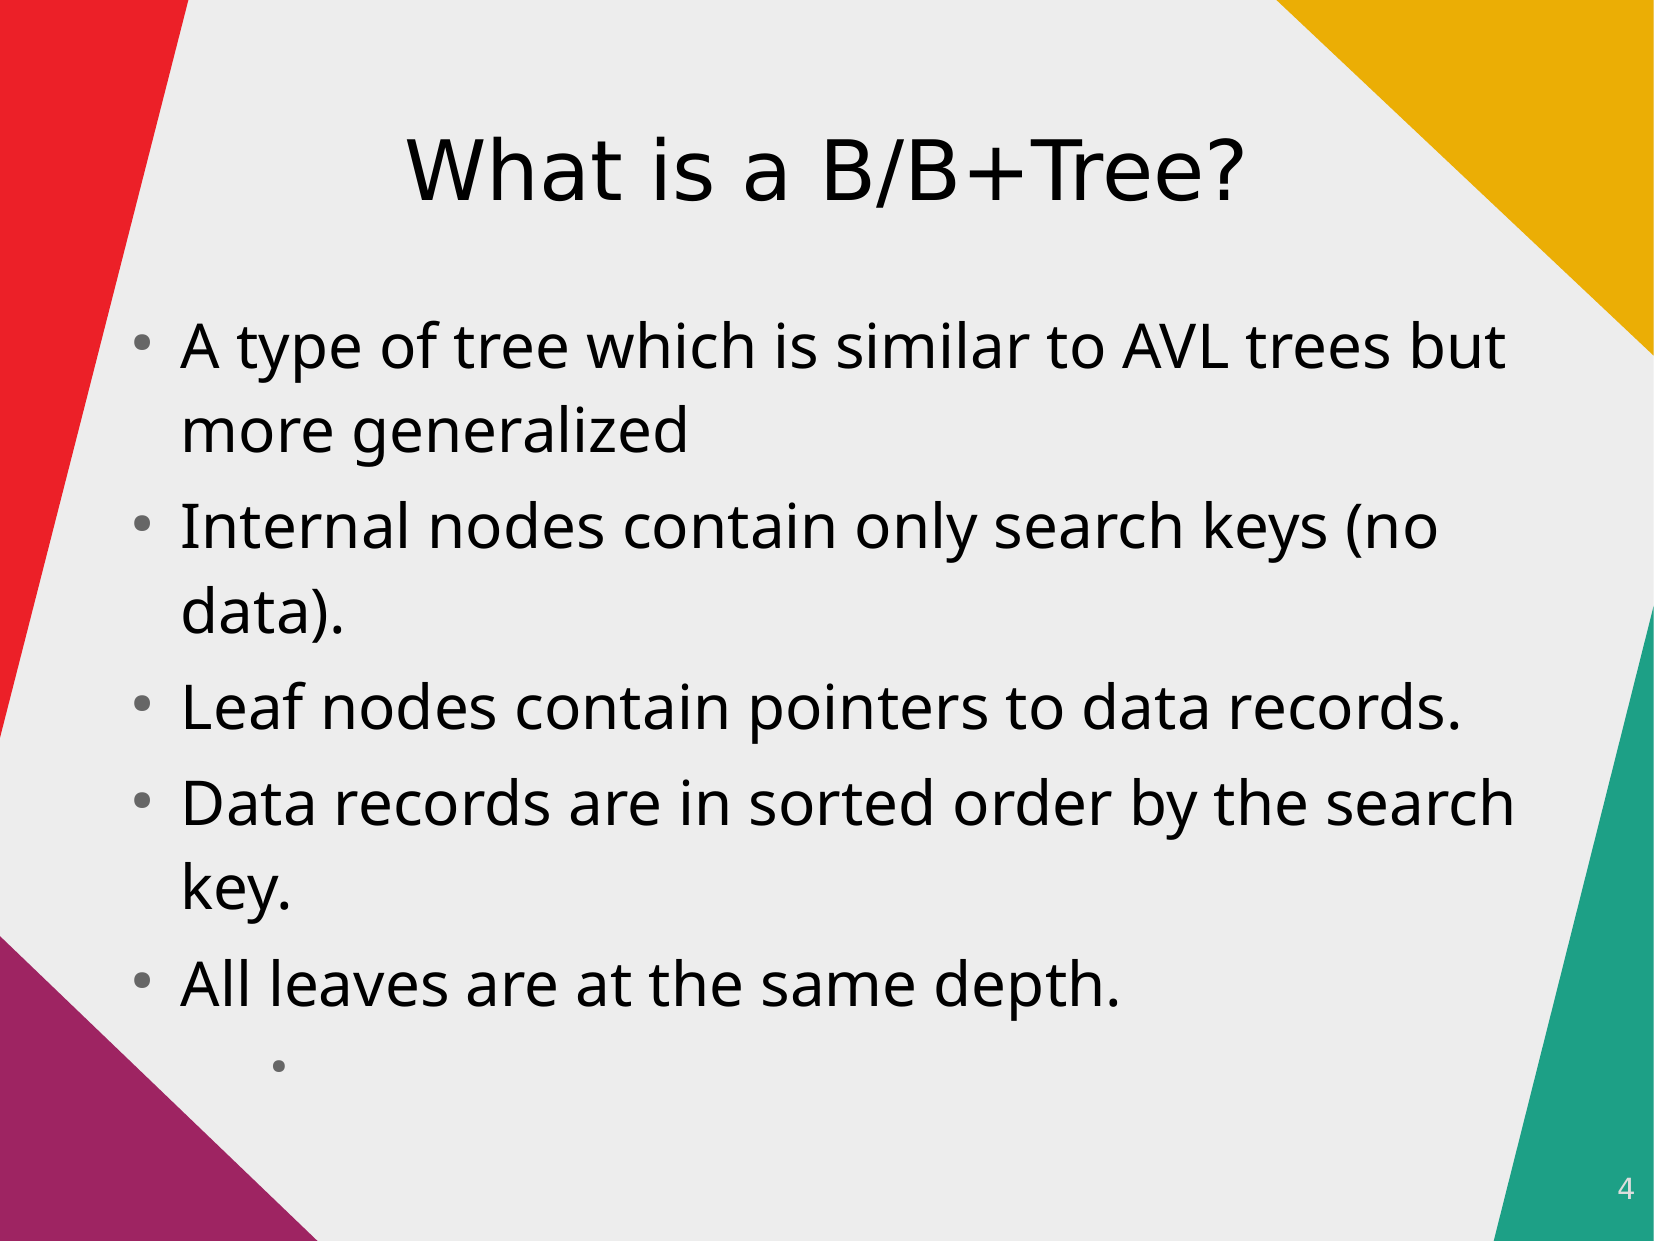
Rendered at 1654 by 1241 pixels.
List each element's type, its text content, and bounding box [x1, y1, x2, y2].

list A type of tree which is similar to AVL trees but more generalized Internal nodes contain only search keys (no data). Leaf nodes contain pointers to data records. Data records are in sorted order by the search key. All leaves are at the same depth. [114, 302, 1539, 1033]
title What is a B/B+Tree? [114, 73, 1539, 271]
